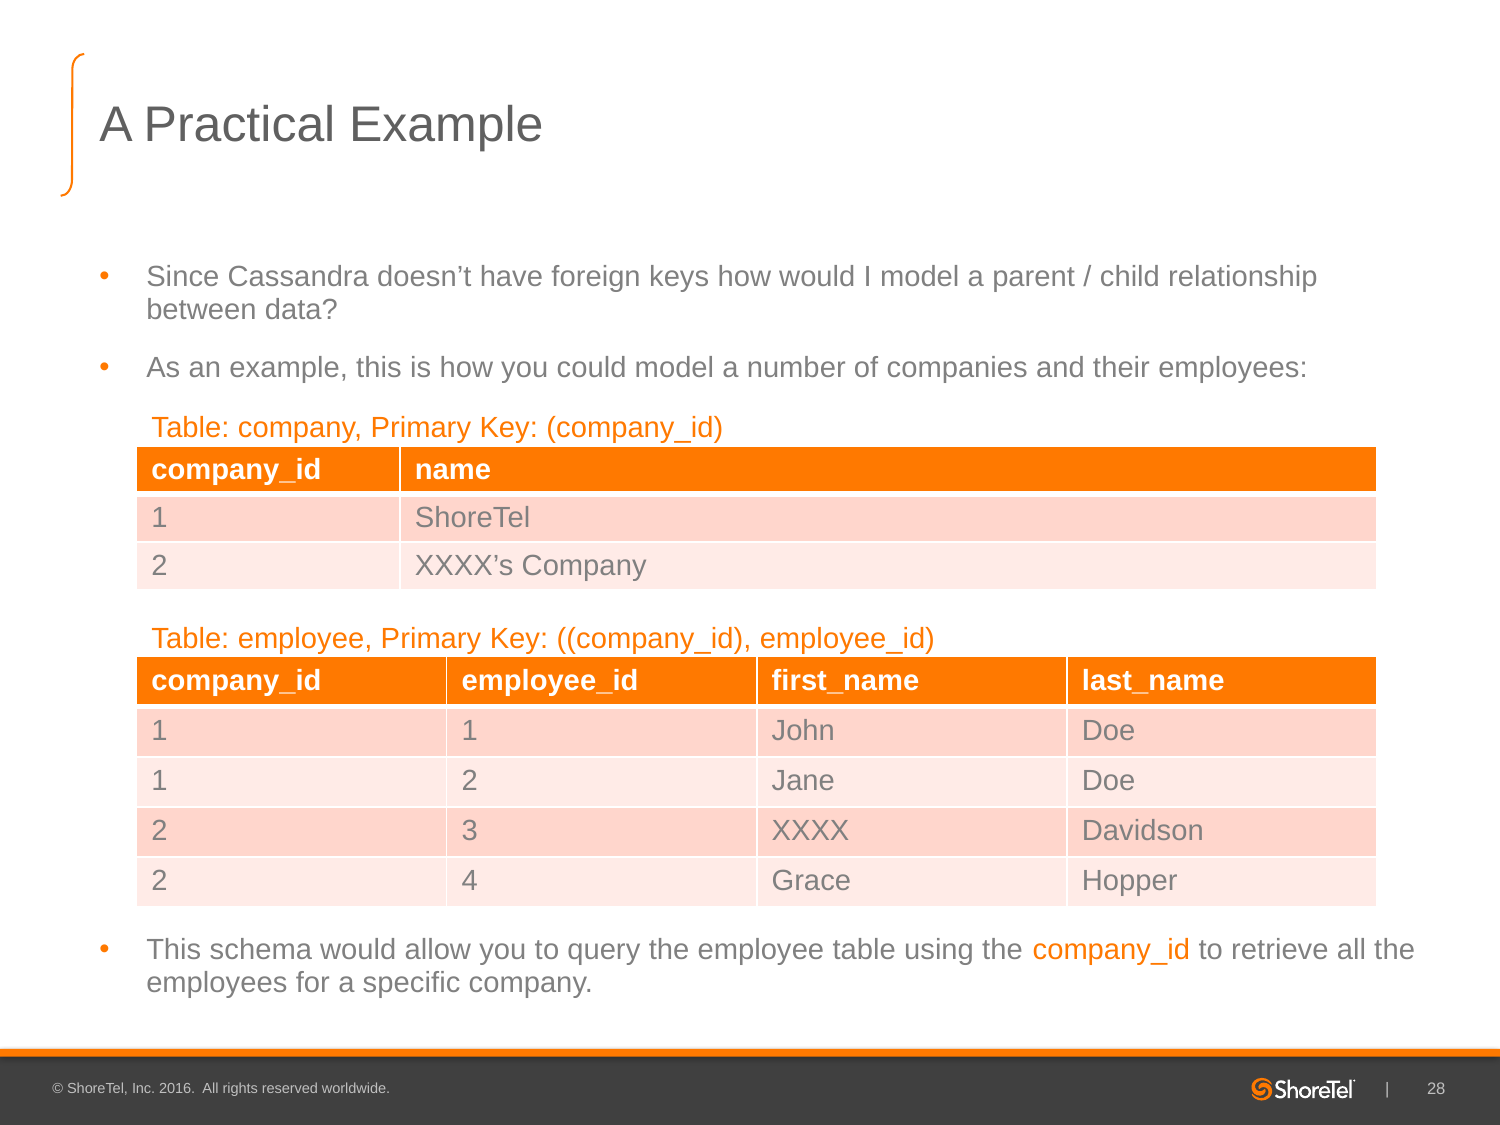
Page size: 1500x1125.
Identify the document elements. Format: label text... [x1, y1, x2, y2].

text_box Table: employee, Primary Key: ((company_id), employee_id) [136, 611, 983, 657]
text_box Table: company, Primary Key: (company_id) [136, 400, 824, 446]
table_cell 1 [447, 709, 756, 756]
table_cell 1 [137, 758, 446, 806]
table_cell XXXX’s Company [401, 543, 1376, 589]
table_header last_name [1068, 657, 1376, 704]
table_cell 3 [447, 808, 756, 856]
table_cell 4 [447, 858, 756, 906]
table_header company_id [137, 447, 399, 491]
table_cell 1 [137, 709, 446, 756]
table_cell Hopper [1068, 858, 1376, 906]
table_cell Doe [1068, 758, 1376, 806]
table_cell XXXX [758, 808, 1066, 856]
table_cell Doe [1068, 709, 1376, 756]
table_cell Davidson [1068, 808, 1376, 856]
title A Practical Example [84, 53, 1235, 196]
table_cell Jane [758, 758, 1066, 806]
table_header company_id [137, 657, 446, 704]
table_header name [401, 447, 1376, 491]
table_header employee_id [447, 657, 756, 704]
table_cell 2 [137, 858, 446, 906]
table_cell 2 [137, 808, 446, 856]
table_cell 2 [137, 543, 399, 589]
list Since Cassandra doesn’t have foreign keys how would I model a parent / child relationship between data? As an example, this is how you could model a number of companies and their employees: This schema would allow you to query the employee table using the company_id to retrieve all the employees for a specific company. [84, 252, 1450, 979]
table_cell ShoreTel [401, 497, 1376, 541]
table_cell Grace [758, 858, 1066, 906]
table_cell John [758, 709, 1066, 756]
table_header first_name [758, 657, 1066, 704]
table_cell 1 [137, 497, 399, 541]
table_cell 2 [447, 758, 756, 806]
